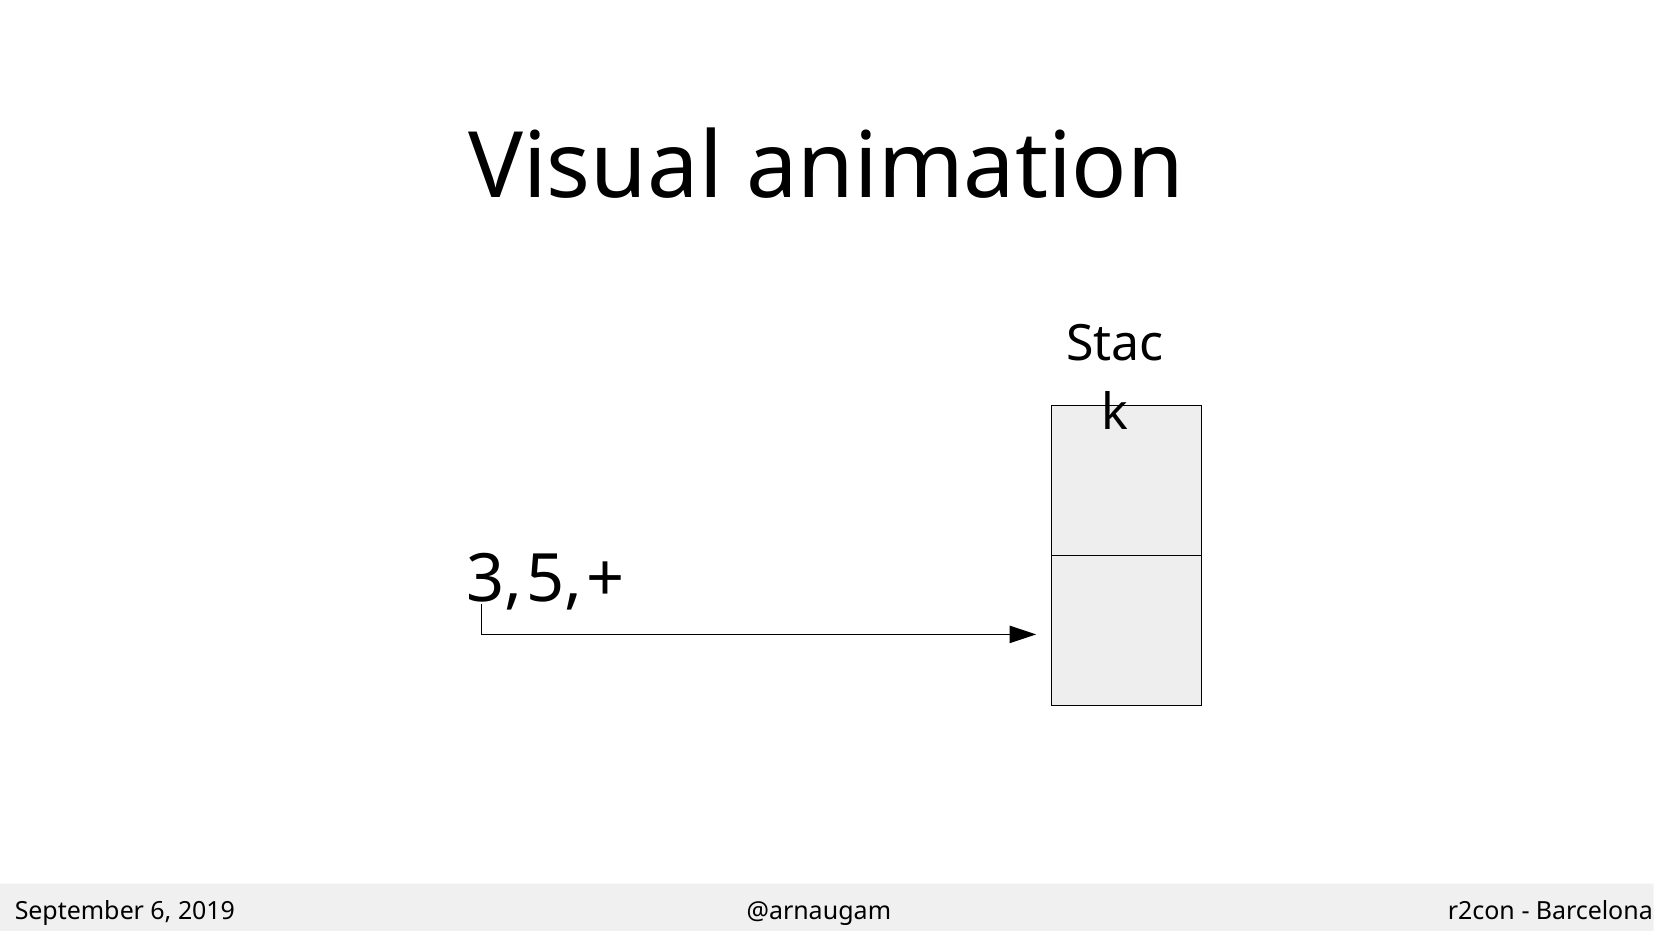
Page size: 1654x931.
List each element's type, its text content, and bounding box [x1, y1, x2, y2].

text_box [1109, 405, 1118, 415]
text_box + [571, 522, 662, 618]
text_box [1051, 405, 1202, 706]
title Visual animation [82, 84, 1571, 240]
text_box 3, [451, 522, 511, 618]
text_box 5, [511, 522, 571, 618]
text_box Stack [1051, 300, 1202, 375]
